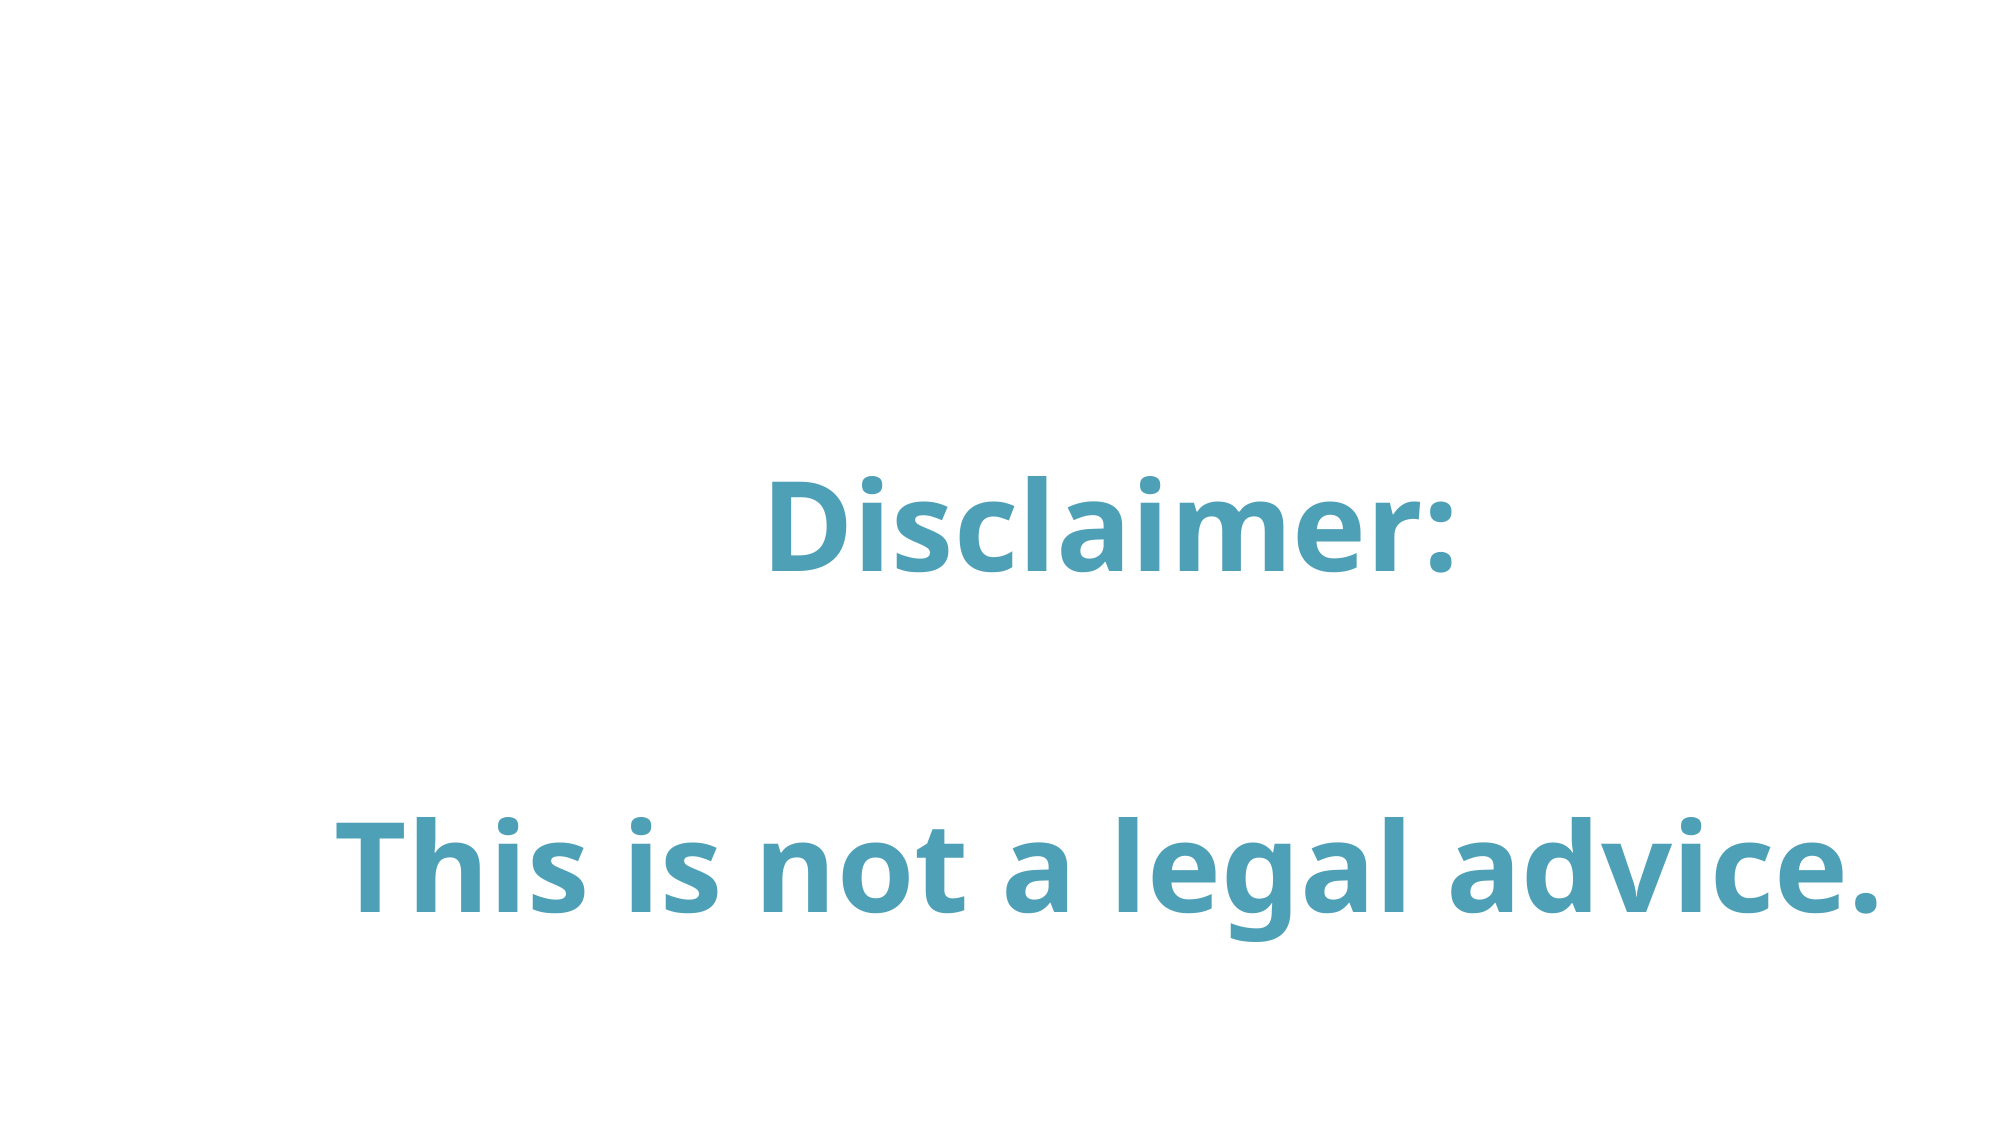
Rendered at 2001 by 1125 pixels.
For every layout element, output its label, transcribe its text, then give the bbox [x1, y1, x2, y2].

text_box Disclaimer: This is not a legal advice. [320, 259, 1680, 775]
